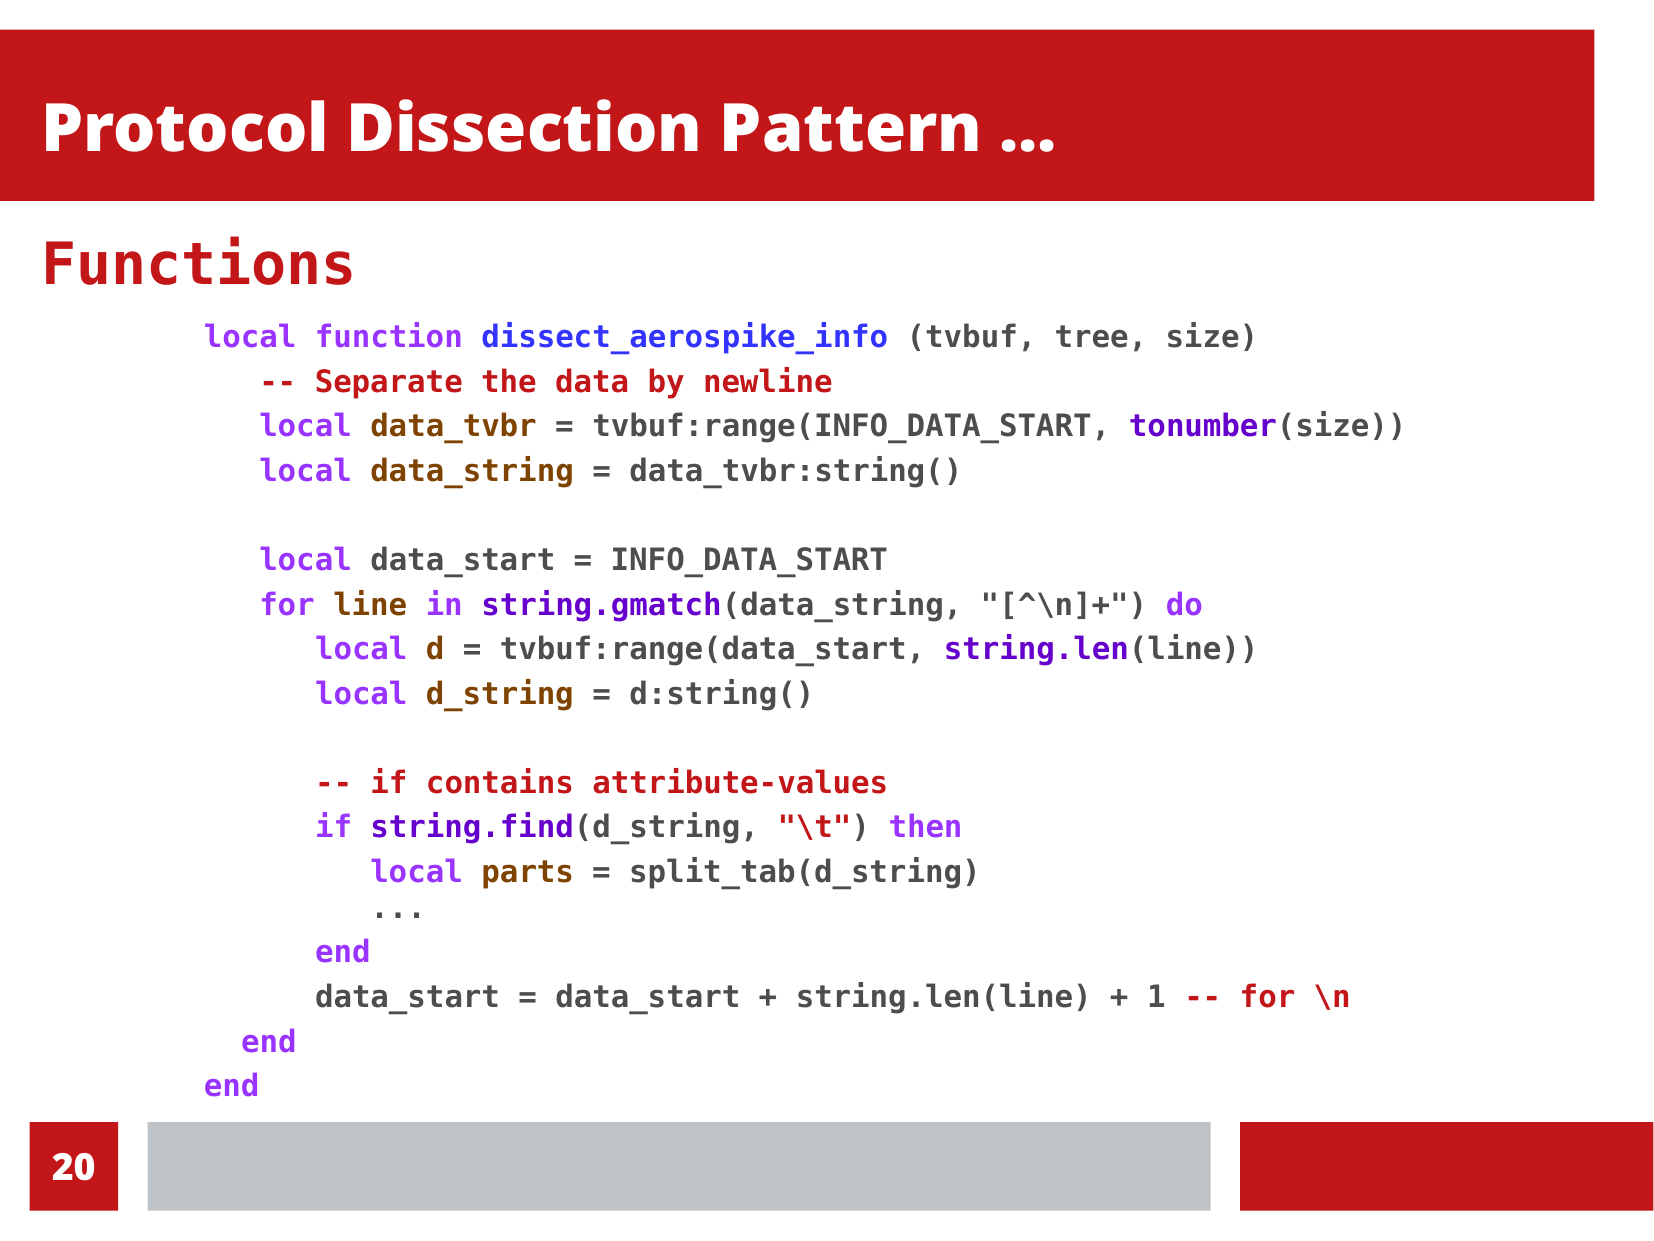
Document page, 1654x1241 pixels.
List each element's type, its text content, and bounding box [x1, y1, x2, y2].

list local function dissect_aerospike_info (tvbuf, tree, size) -- Separate the data by newline local data_tvbr = tvbuf:range(INFO_DATA_START, tonumber(size)) local data_string = data_tvbr:string() local data_start = INFO_DATA_START for line in string.gmatch(data_string, "[^\n]+") do local d = tvbuf:range(data_start, string.len(line)) local d_string = d:string() -- if contains attribute-values if string.find(d_string, "\t") then local parts = split_tab(d_string) ... end data_start = data_start + string.len(line) + 1 -- for \n end end [129, 318, 1441, 1105]
title Protocol Dissection Pattern ... [41, 53, 1577, 172]
list Functions [41, 230, 1258, 308]
